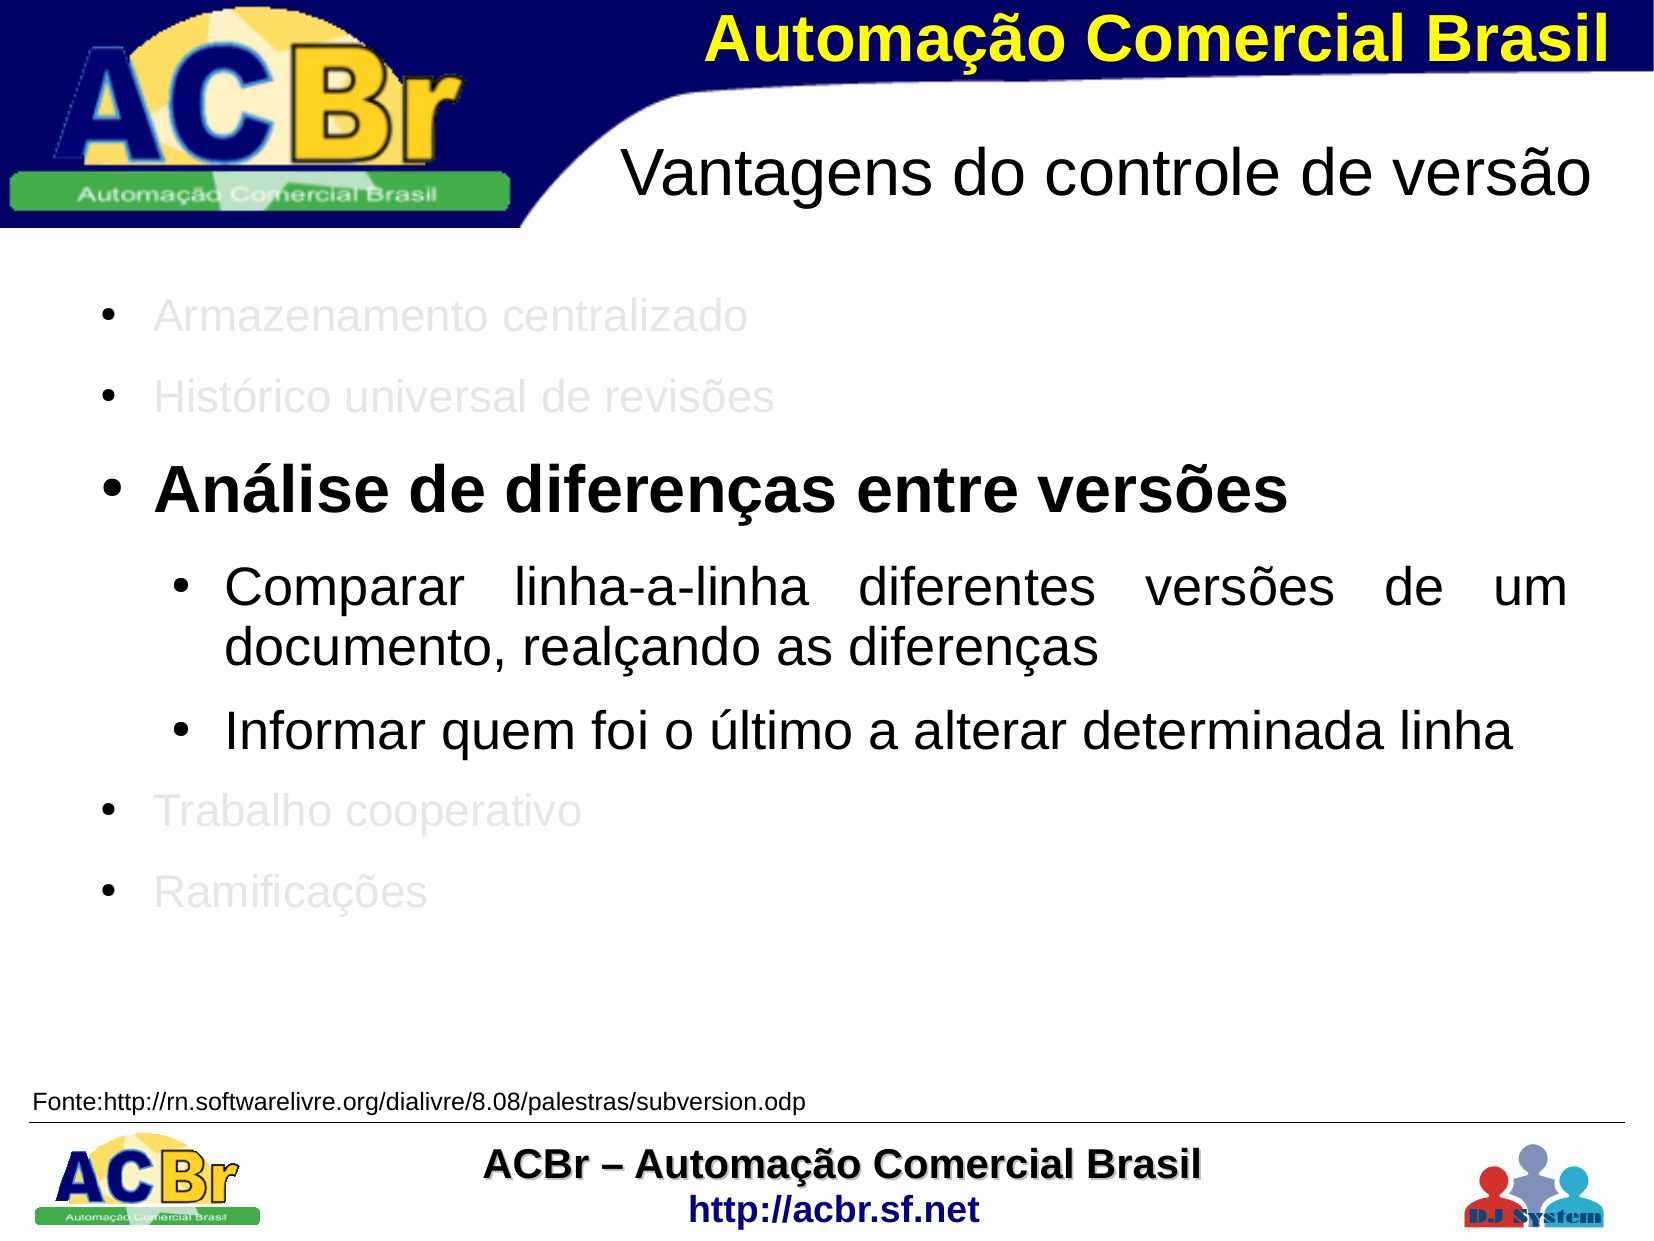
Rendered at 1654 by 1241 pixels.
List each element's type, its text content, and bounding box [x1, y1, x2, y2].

picture [0, 0, 1654, 228]
list Armazenamento centralizado Histórico universal de revisões Análise de diferenças entre versões Comparar linha-a-linha diferentes versões de um documento, realçando as diferenças Informar quem foi o último a alterar determinada linha Trabalho cooperativo Ramificações [82, 290, 1571, 1109]
picture [33, 1131, 261, 1228]
picture [1463, 1144, 1607, 1229]
text_box Fonte:http://rn.softwarelivre.org/dialivre/8.08/palestras/subversion.odp [17, 1080, 822, 1124]
title Vantagens do controle de versão [590, 125, 1625, 220]
